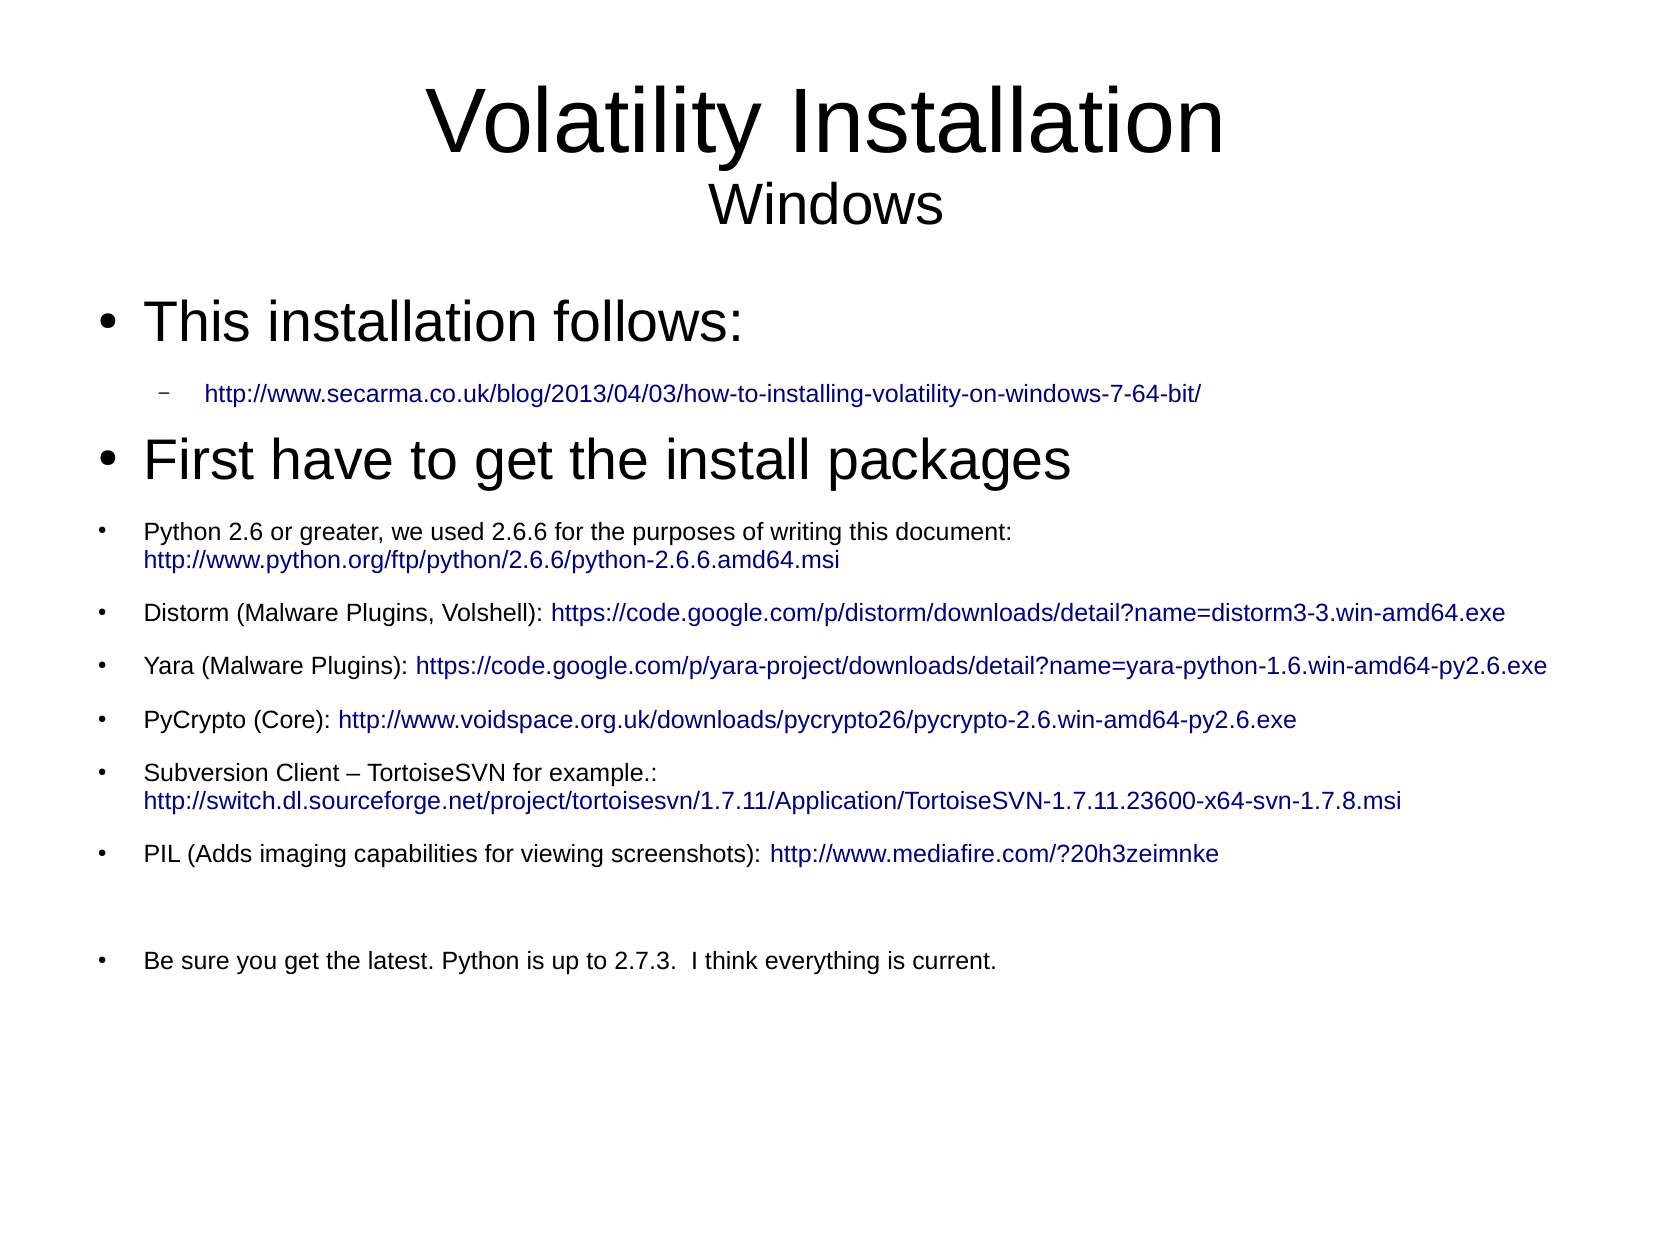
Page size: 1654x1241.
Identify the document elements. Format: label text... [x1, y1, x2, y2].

title Volatility Installation Windows [82, 49, 1571, 257]
list This installation follows: http://www.secarma.co.uk/blog/2013/04/03/how-to-installing-volatility-on-windows-7-64-bit/ First have to get the install packages Python 2.6 or greater, we used 2.6.6 for the purposes of writing this document: http://www.python.org/ftp/python/2.6.6/python-2.6.6.amd64.msi Distorm (Malware Plugins, Volshell): https://code.google.com/p/distorm/downloads/detail?name=distorm3-3.win-amd64.exe Yara (Malware Plugins): https://code.google.com/p/yara-project/downloads/detail?name=yara-python-1.6.win-amd64-py2.6.exe PyCrypto (Core): http://www.voidspace.org.uk/downloads/pycrypto26/pycrypto-2.6.win-amd64-py2.6.exe Subversion Client – TortoiseSVN for example.: http://switch.dl.sourceforge.net/project/tortoisesvn/1.7.11/Application/TortoiseSVN-1.7.11.23600-x64-svn-1.7.8.msi PIL (Adds imaging capabilities for viewing screenshots): http://www.mediafire.com/?20h3zeimnke Be sure you get the latest. Python is up to 2.7.3. I think everything is current. [82, 290, 1571, 1010]
